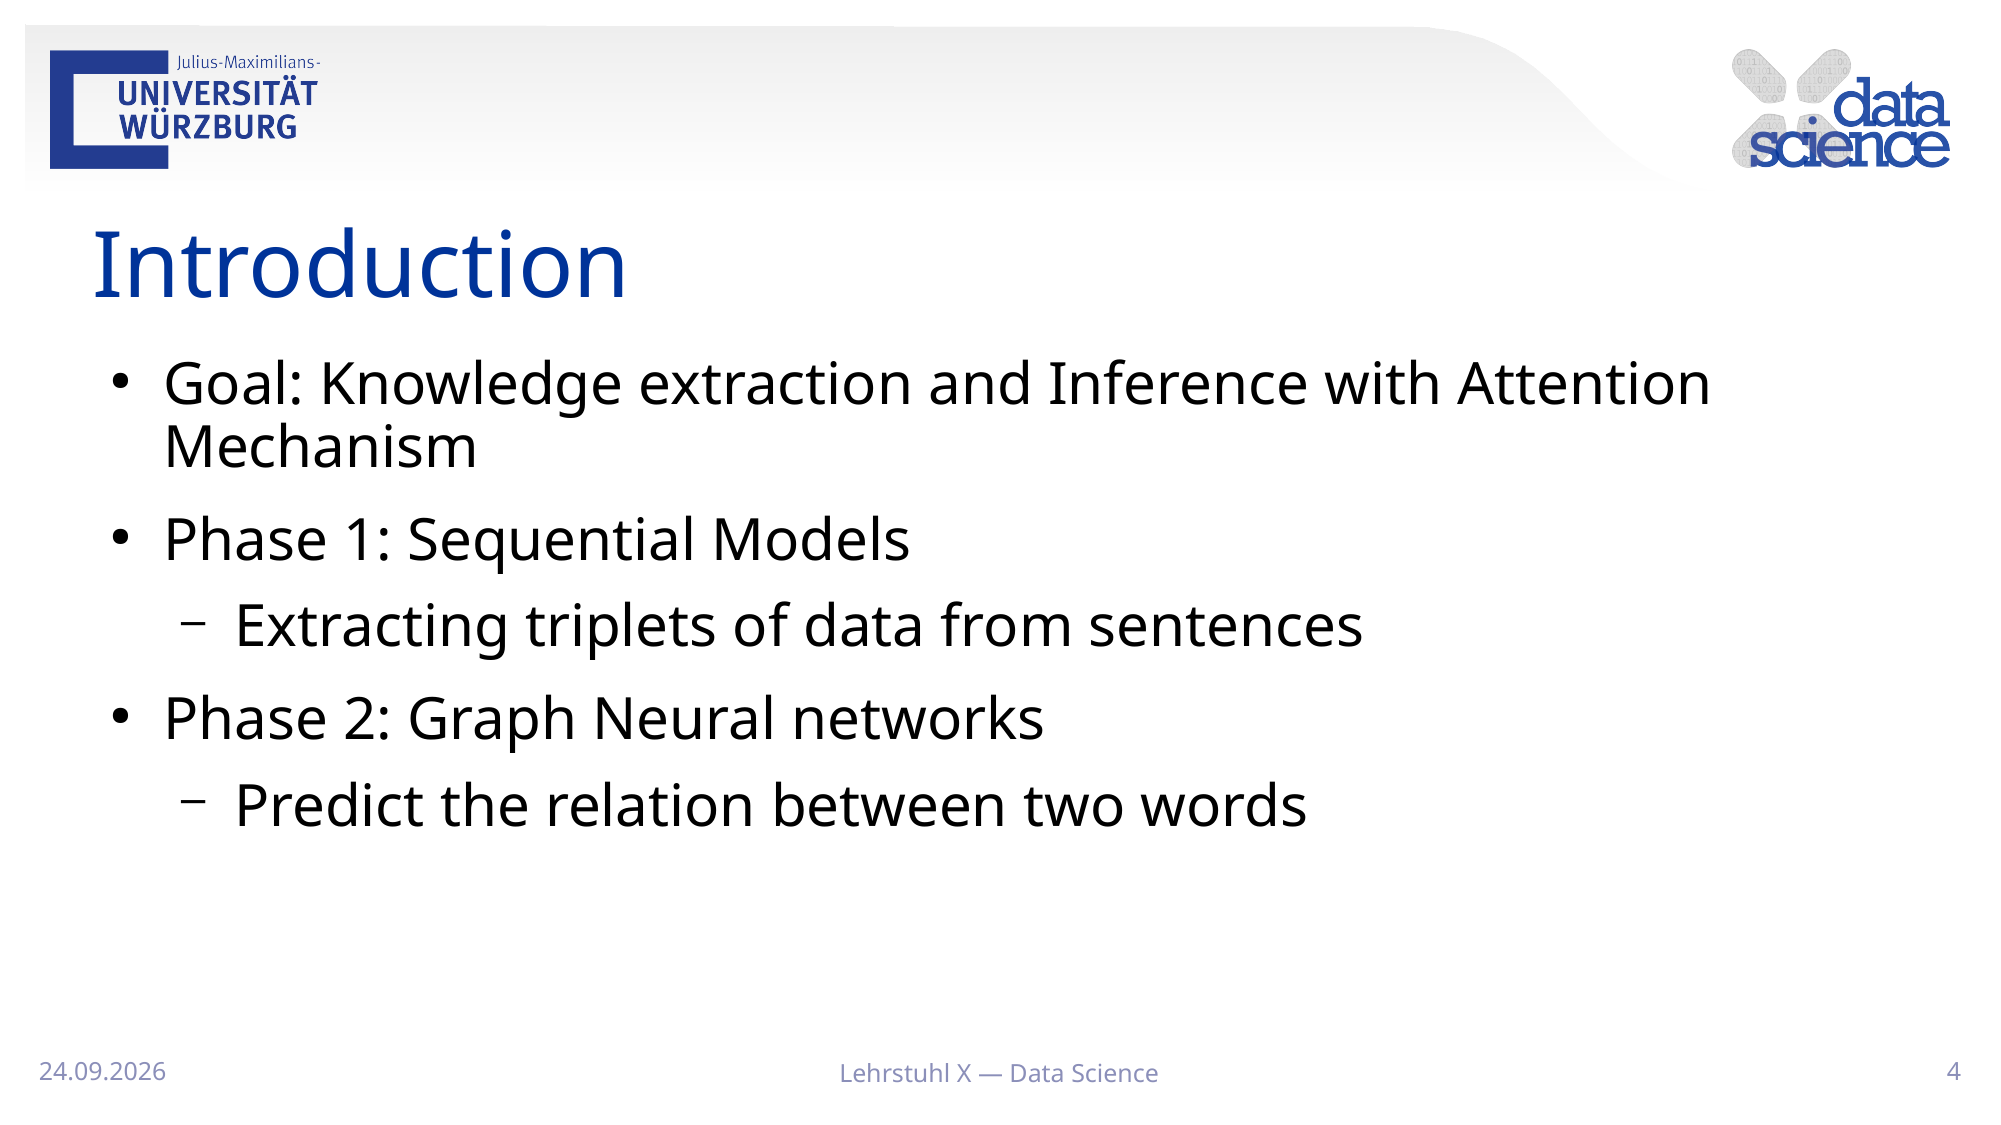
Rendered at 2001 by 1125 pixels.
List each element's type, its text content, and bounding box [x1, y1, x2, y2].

picture [1732, 49, 1950, 168]
list Goal: Knowledge extraction and Inference with Attention Mechanism Phase 1: Sequential Models Extracting triplets of data from sentences Phase 2: Graph Neural networks Predict the relation between two words [77, 347, 1901, 1014]
picture [50, 50, 321, 169]
slide_number <number> [1526, 1042, 1976, 1103]
slide_number 29.11.2021 [23, 1042, 474, 1103]
footer Lehrstuhl X — Data Science [488, 1042, 1511, 1103]
title Introduction [77, 198, 1901, 324]
